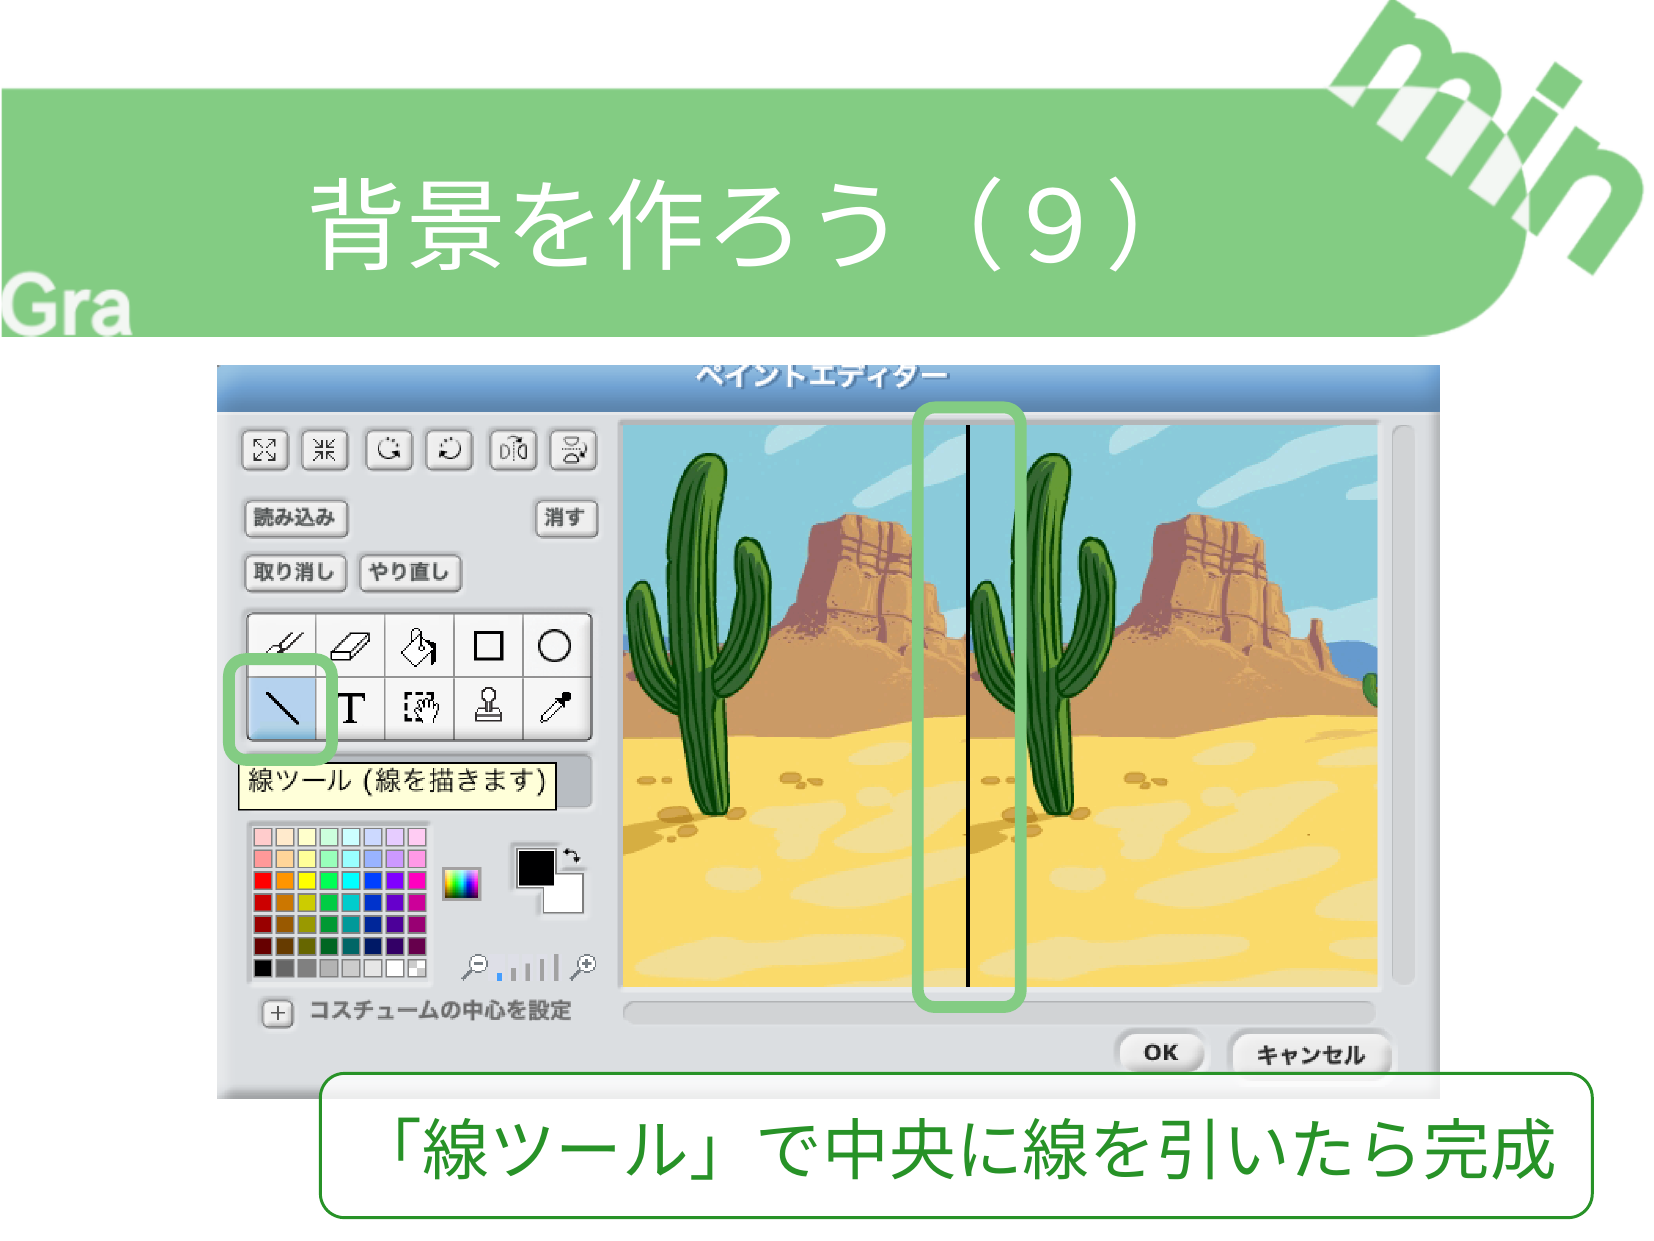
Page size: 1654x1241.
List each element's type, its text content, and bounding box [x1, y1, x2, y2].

text_box 「線ツール」で中央に線を引いたら完成 [320, 1073, 1593, 1218]
picture [217, 365, 1440, 1099]
picture [1, 0, 1654, 337]
title 背景を作ろう（９） [11, 113, 1501, 324]
